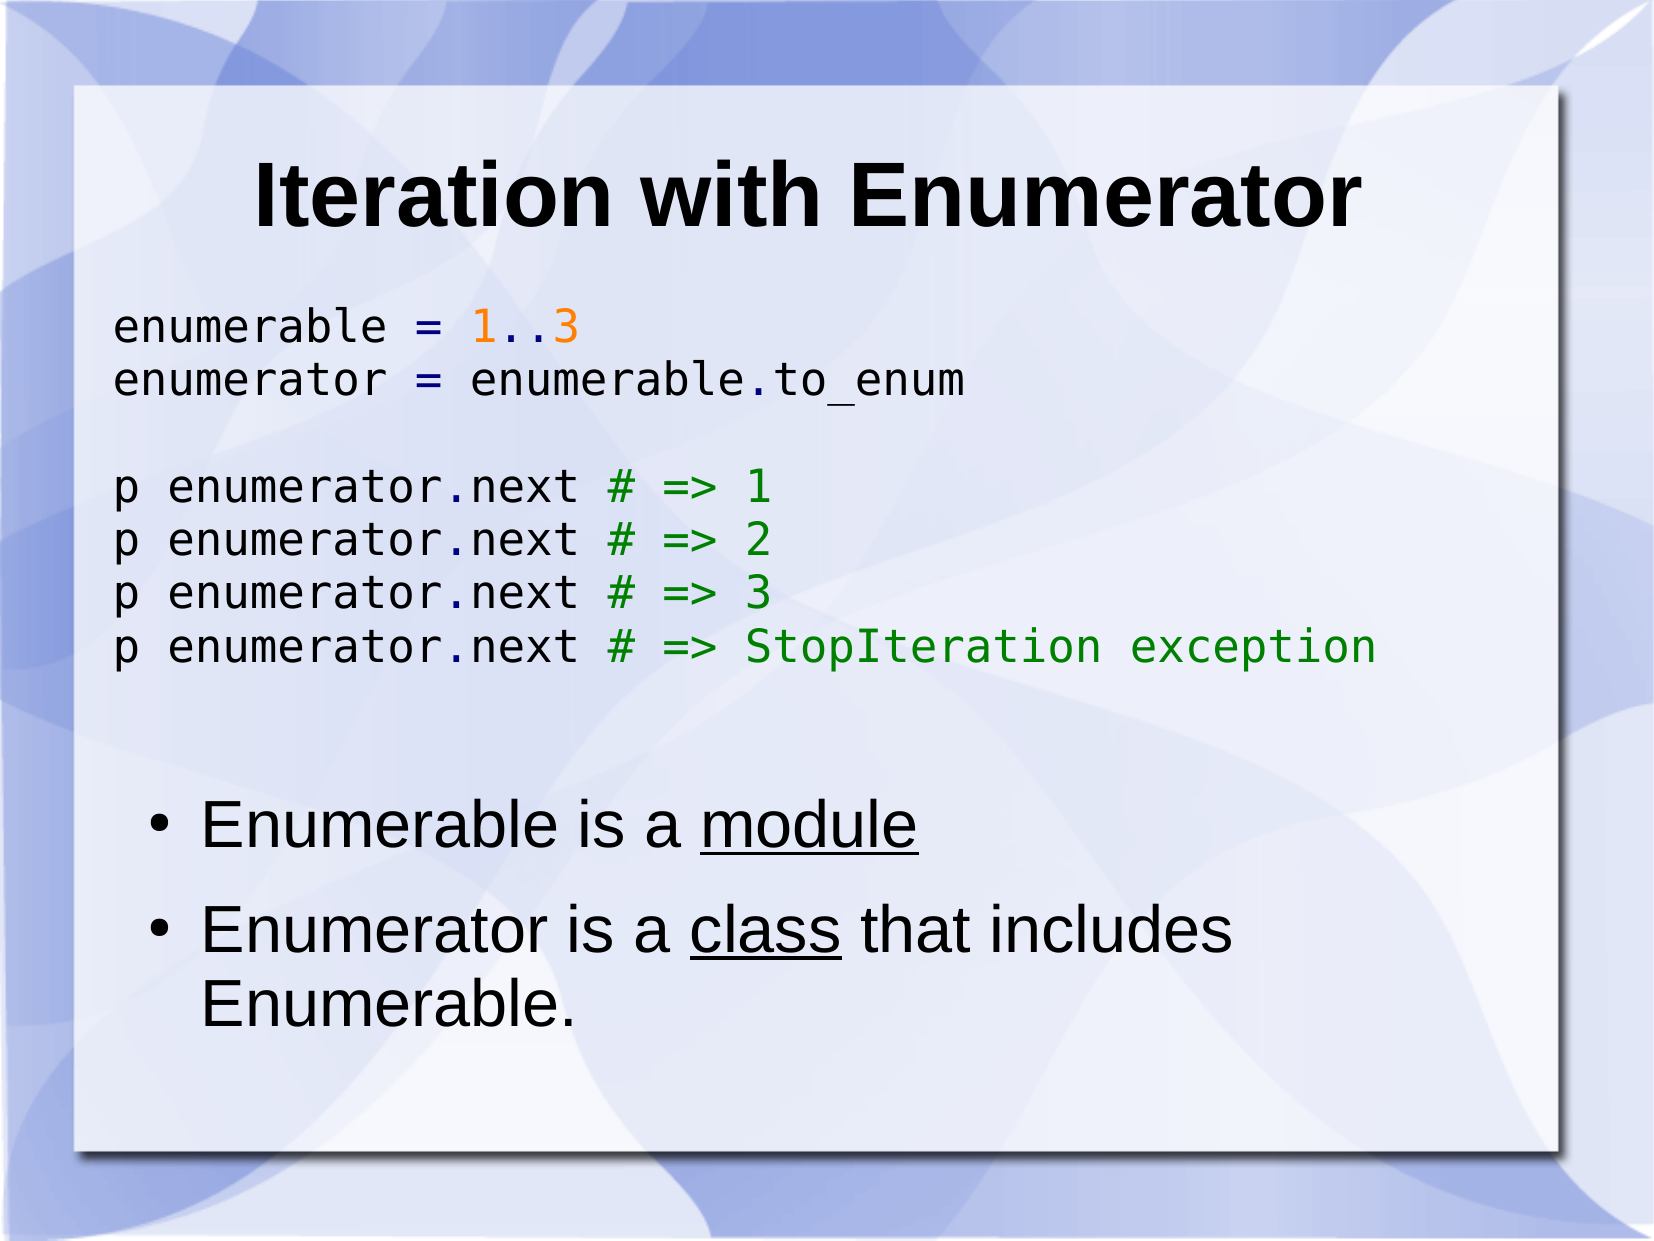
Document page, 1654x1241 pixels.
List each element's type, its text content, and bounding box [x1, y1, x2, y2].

text_box enumerable = 1..3 enumerator = enumerable.to_enum p enumerator.next # => 1 p enumerator.next # => 2 p enumerator.next # => 3 p enumerator.next # => StopIteration exception [112, 300, 1501, 676]
picture [0, 0, 1654, 1241]
title Iteration with Enumerator [82, 90, 1536, 298]
list Enumerable is a module Enumerator is a class that includes Enumerable. [129, 787, 1489, 1144]
